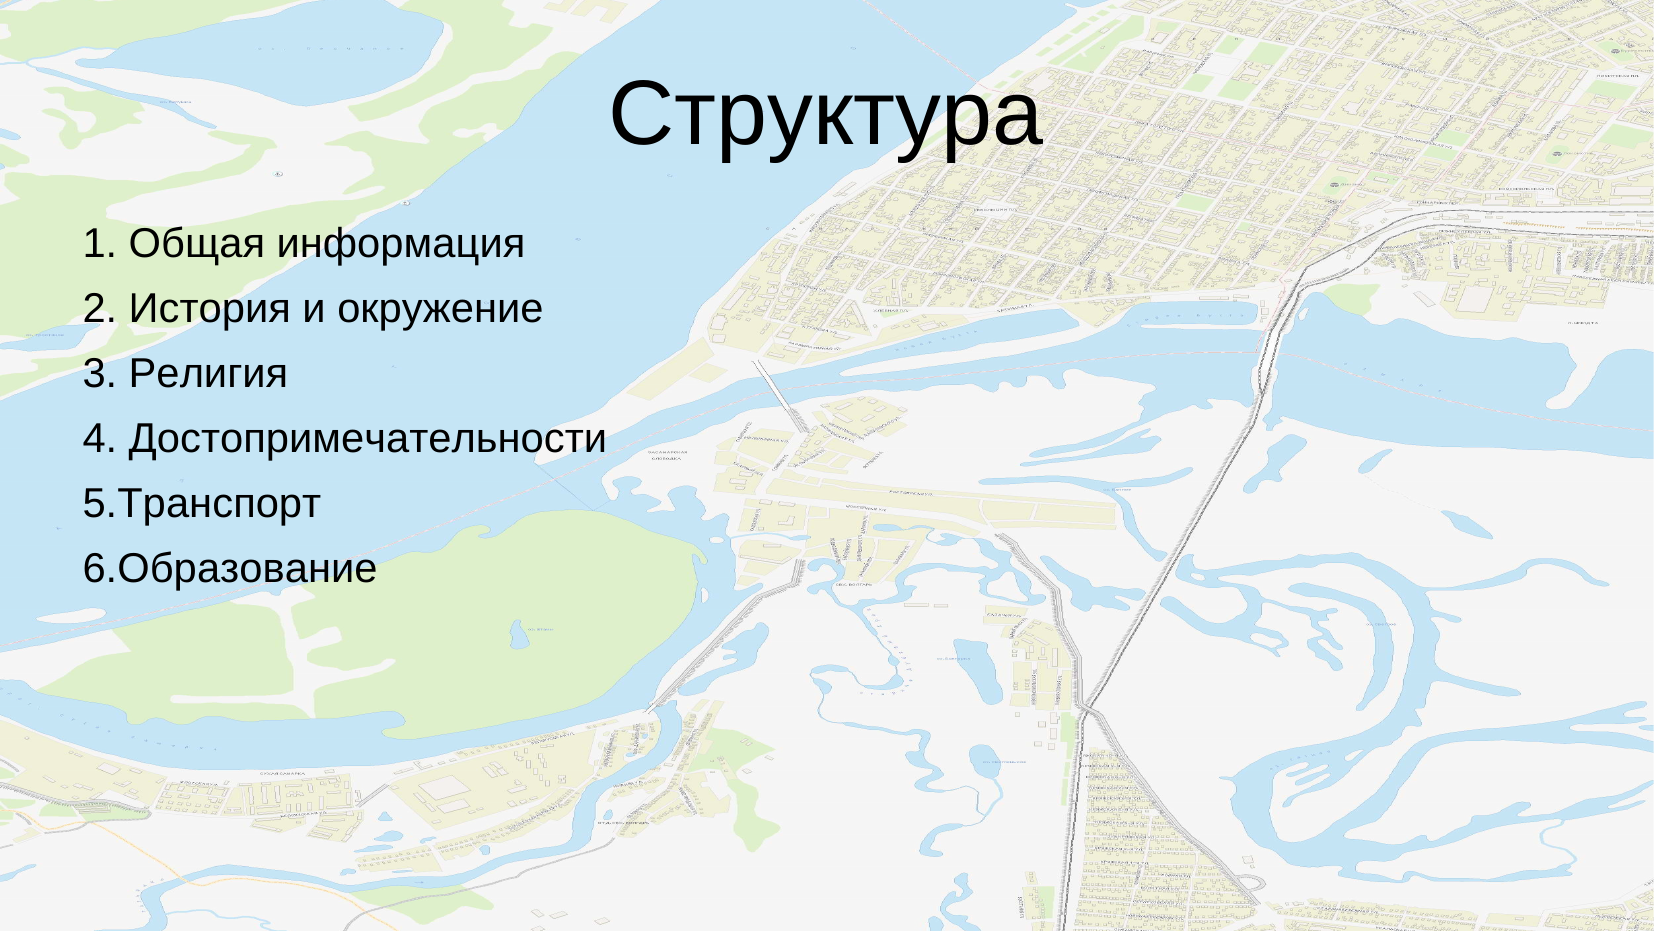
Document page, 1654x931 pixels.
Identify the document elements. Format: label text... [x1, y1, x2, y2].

list Общая информация История и окружение Религия Достопримечательности Транспорт Образование [82, 217, 1576, 757]
title Структура [82, 36, 1570, 192]
